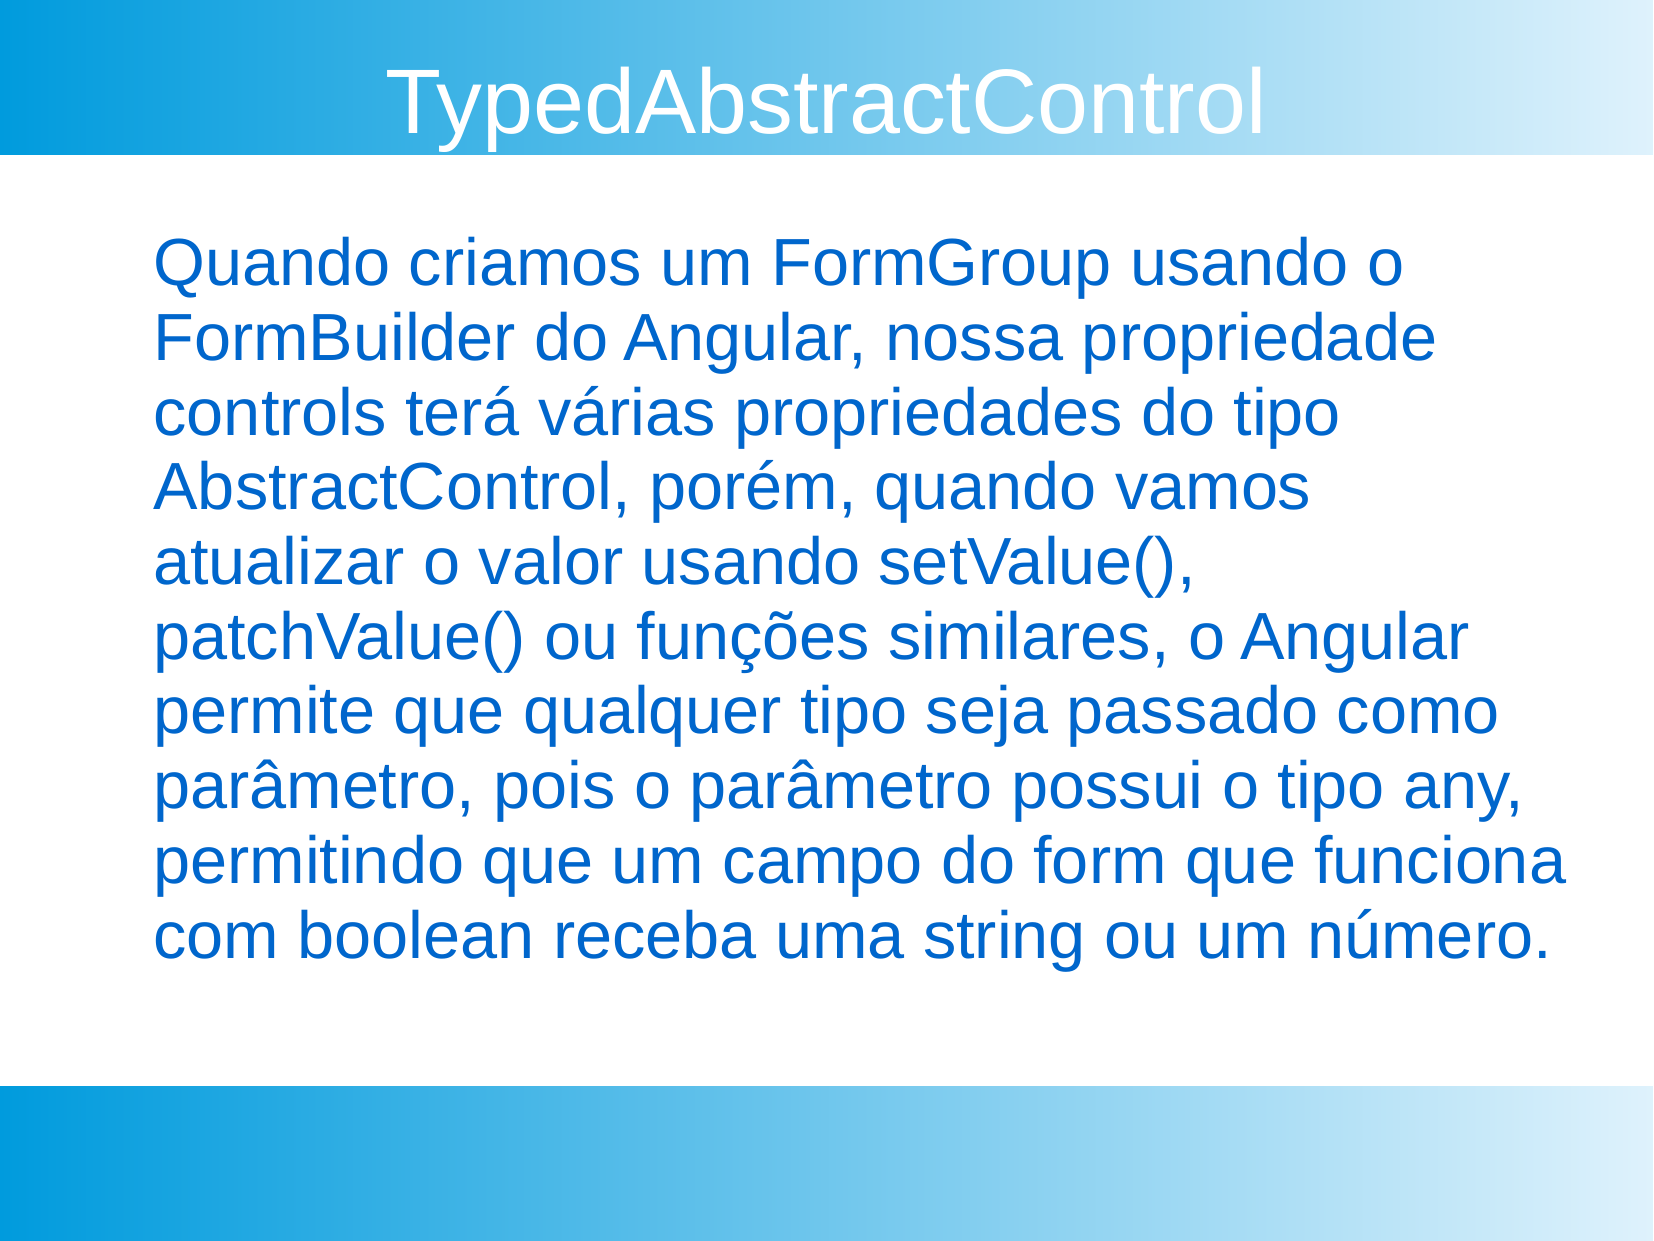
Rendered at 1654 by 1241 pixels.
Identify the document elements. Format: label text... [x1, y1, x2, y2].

title TypedAbstractControl [82, 49, 1571, 155]
list Quando criamos um FormGroup usando o FormBuilder do Angular, nossa propriedade controls terá várias propriedades do tipo AbstractControl, porém, quando vamos atualizar o valor usando setValue(), patchValue() ou funções similares, o Angular permite que qualquer tipo seja passado como parâmetro, pois o parâmetro possui o tipo any, permitindo que um campo do form que funciona com boolean receba uma string ou um número. [82, 225, 1571, 1010]
